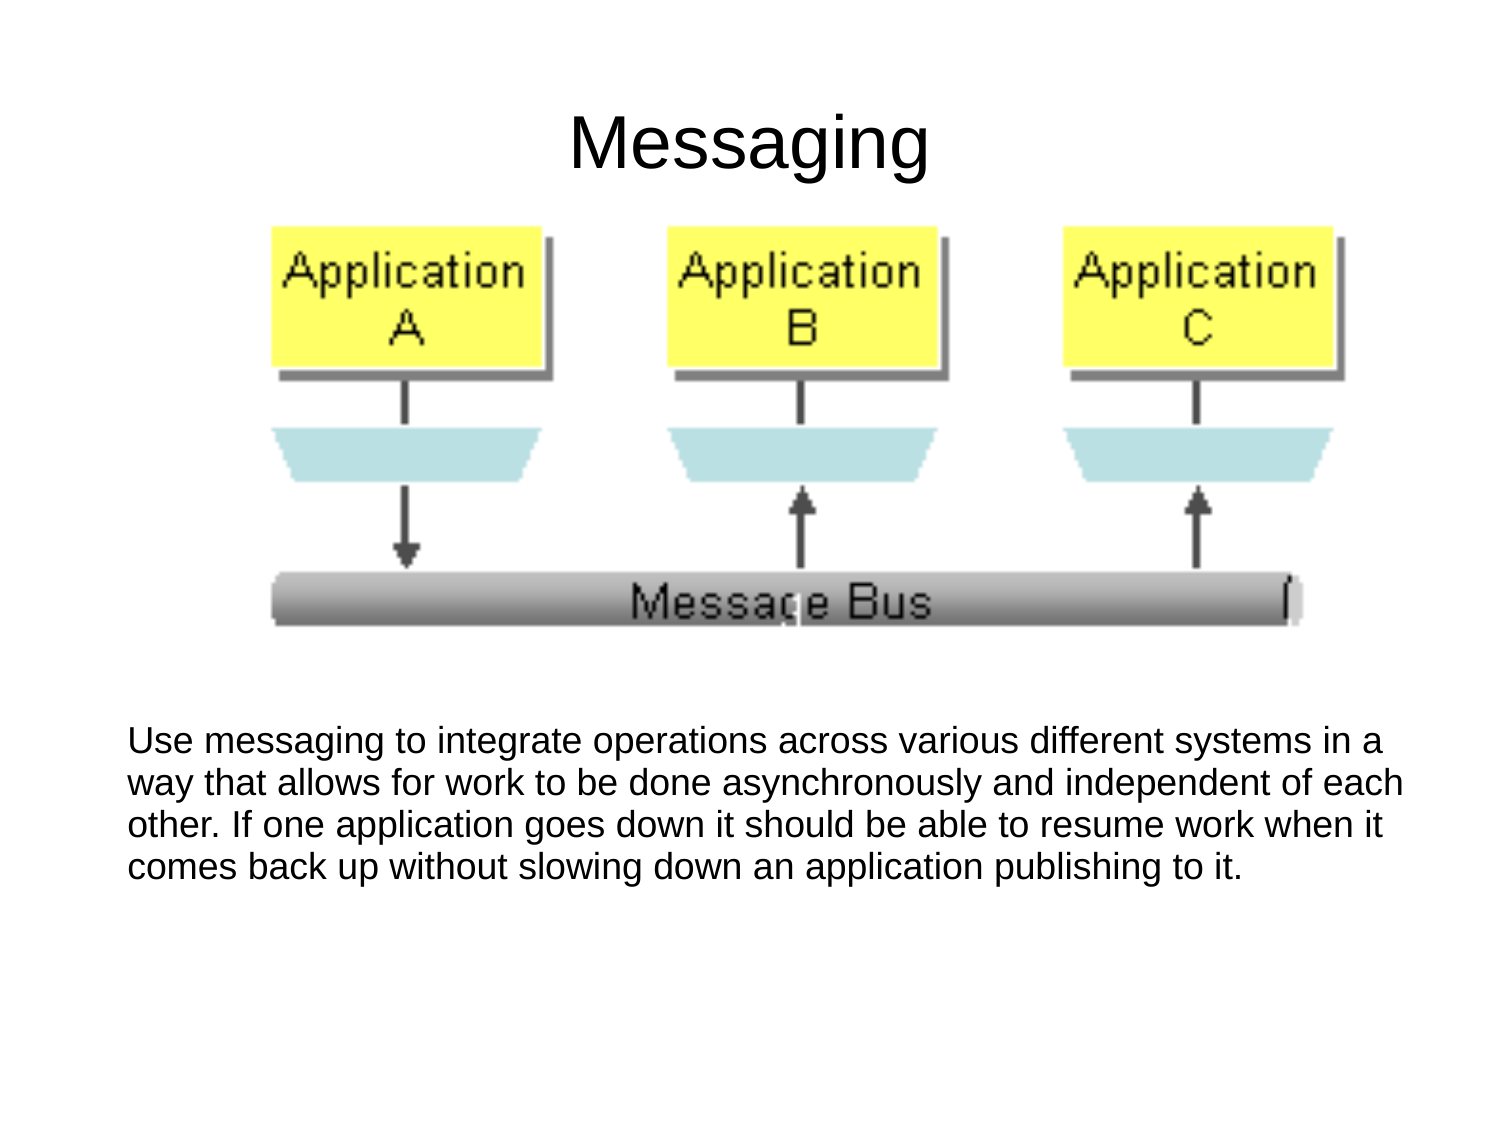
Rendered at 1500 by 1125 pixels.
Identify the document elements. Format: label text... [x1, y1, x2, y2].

text_box Use messaging to integrate operations across various different systems in a way that allows for work to be done asynchronously and independent of each other. If one application goes down it should be able to resume work when it comes back up without slowing down an application publishing to it. [112, 712, 1426, 896]
text_box Messaging [75, 45, 1425, 233]
picture [37, 224, 1350, 638]
